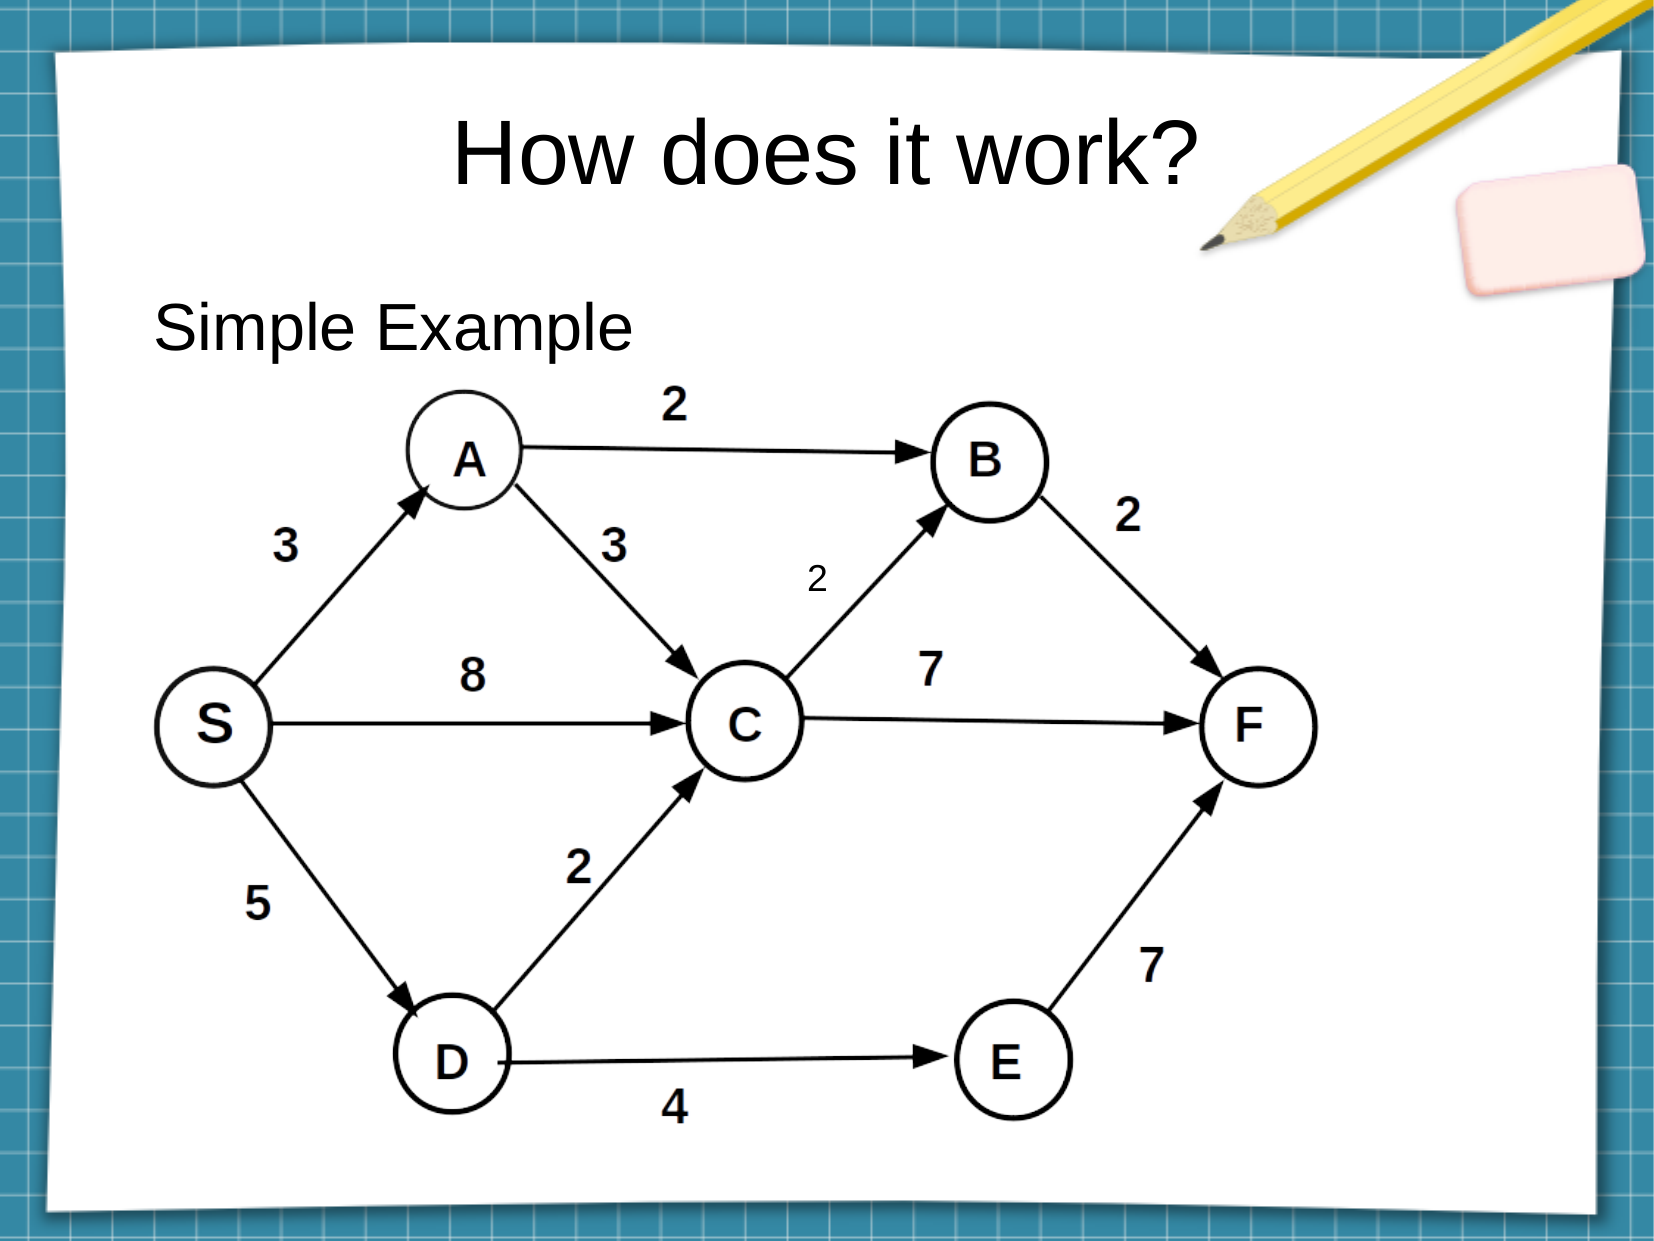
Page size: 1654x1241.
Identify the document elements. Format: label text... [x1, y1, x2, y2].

text_box 2 [792, 550, 881, 607]
title How does it work? [82, 49, 1571, 194]
picture [0, 0, 1654, 1241]
